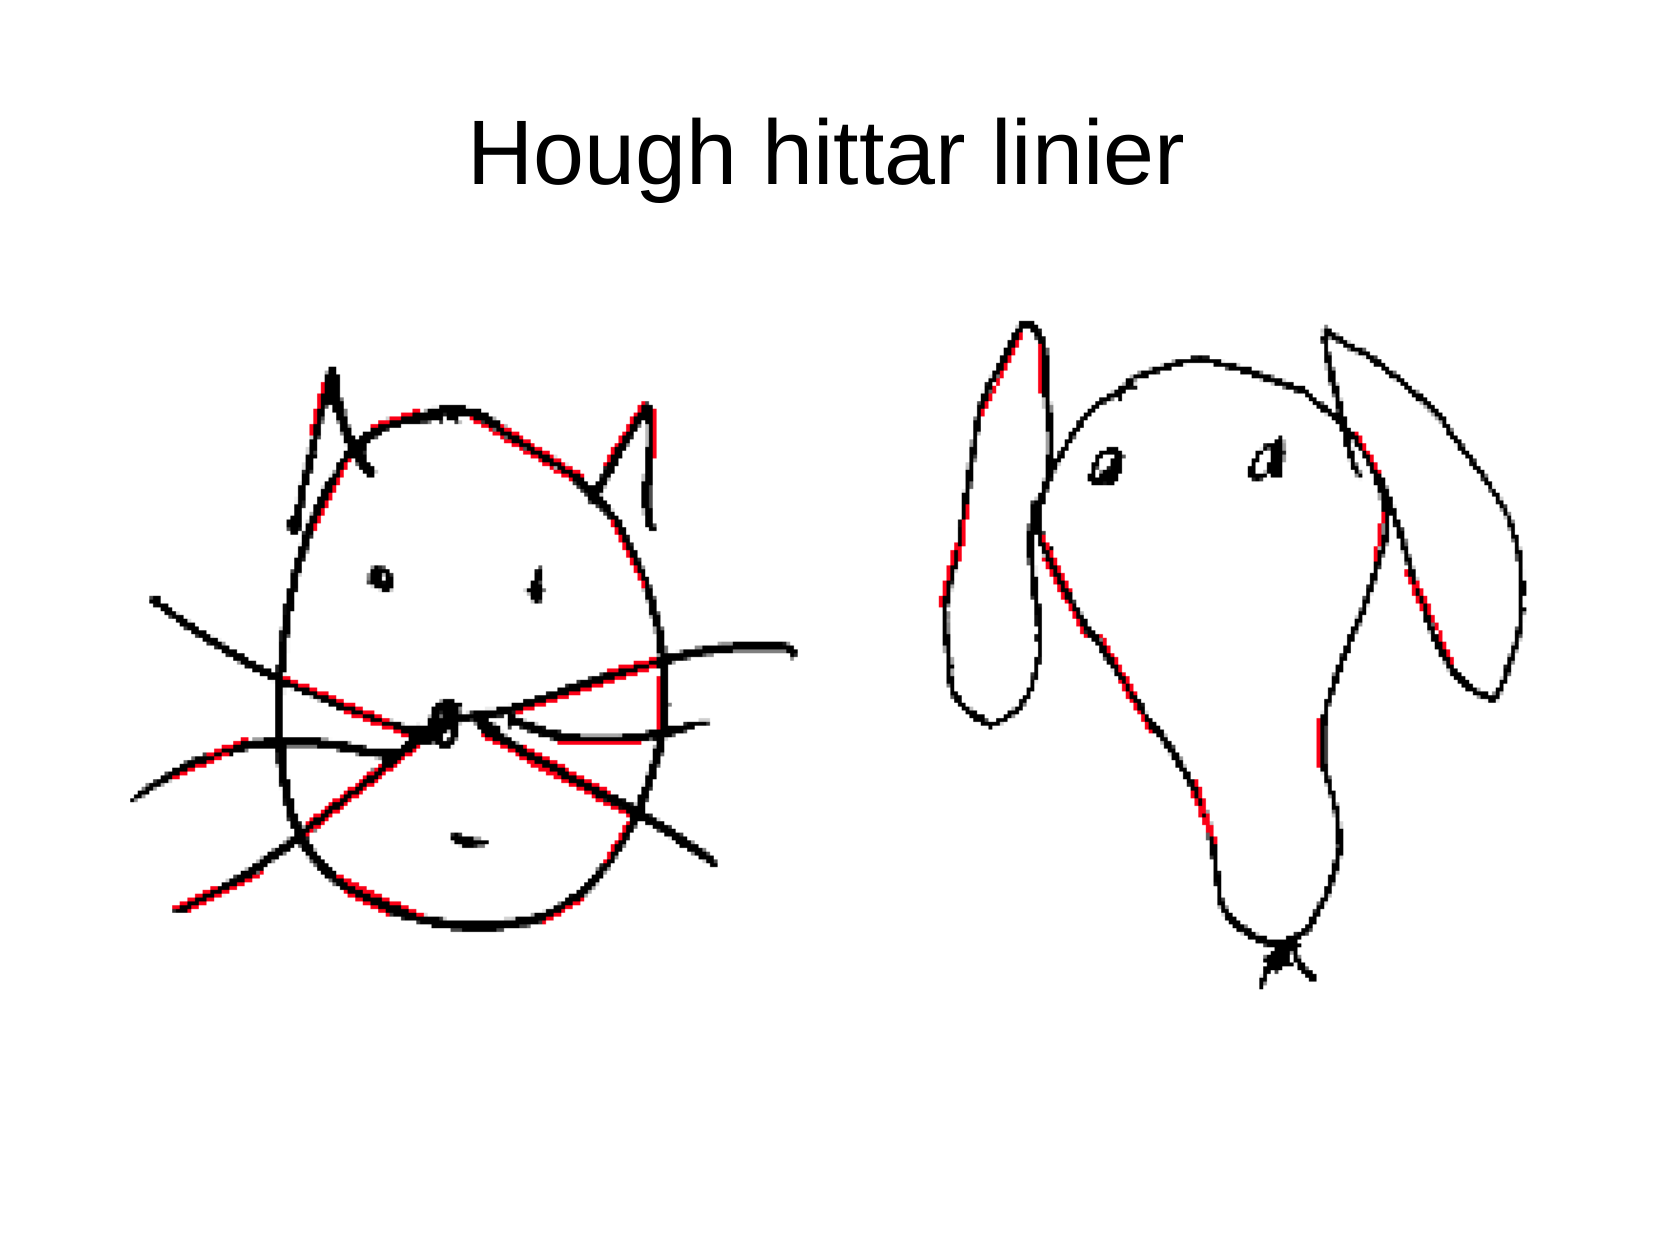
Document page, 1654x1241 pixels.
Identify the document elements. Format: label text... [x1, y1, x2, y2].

picture [82, 302, 1571, 997]
title Hough hittar linier [82, 49, 1571, 257]
